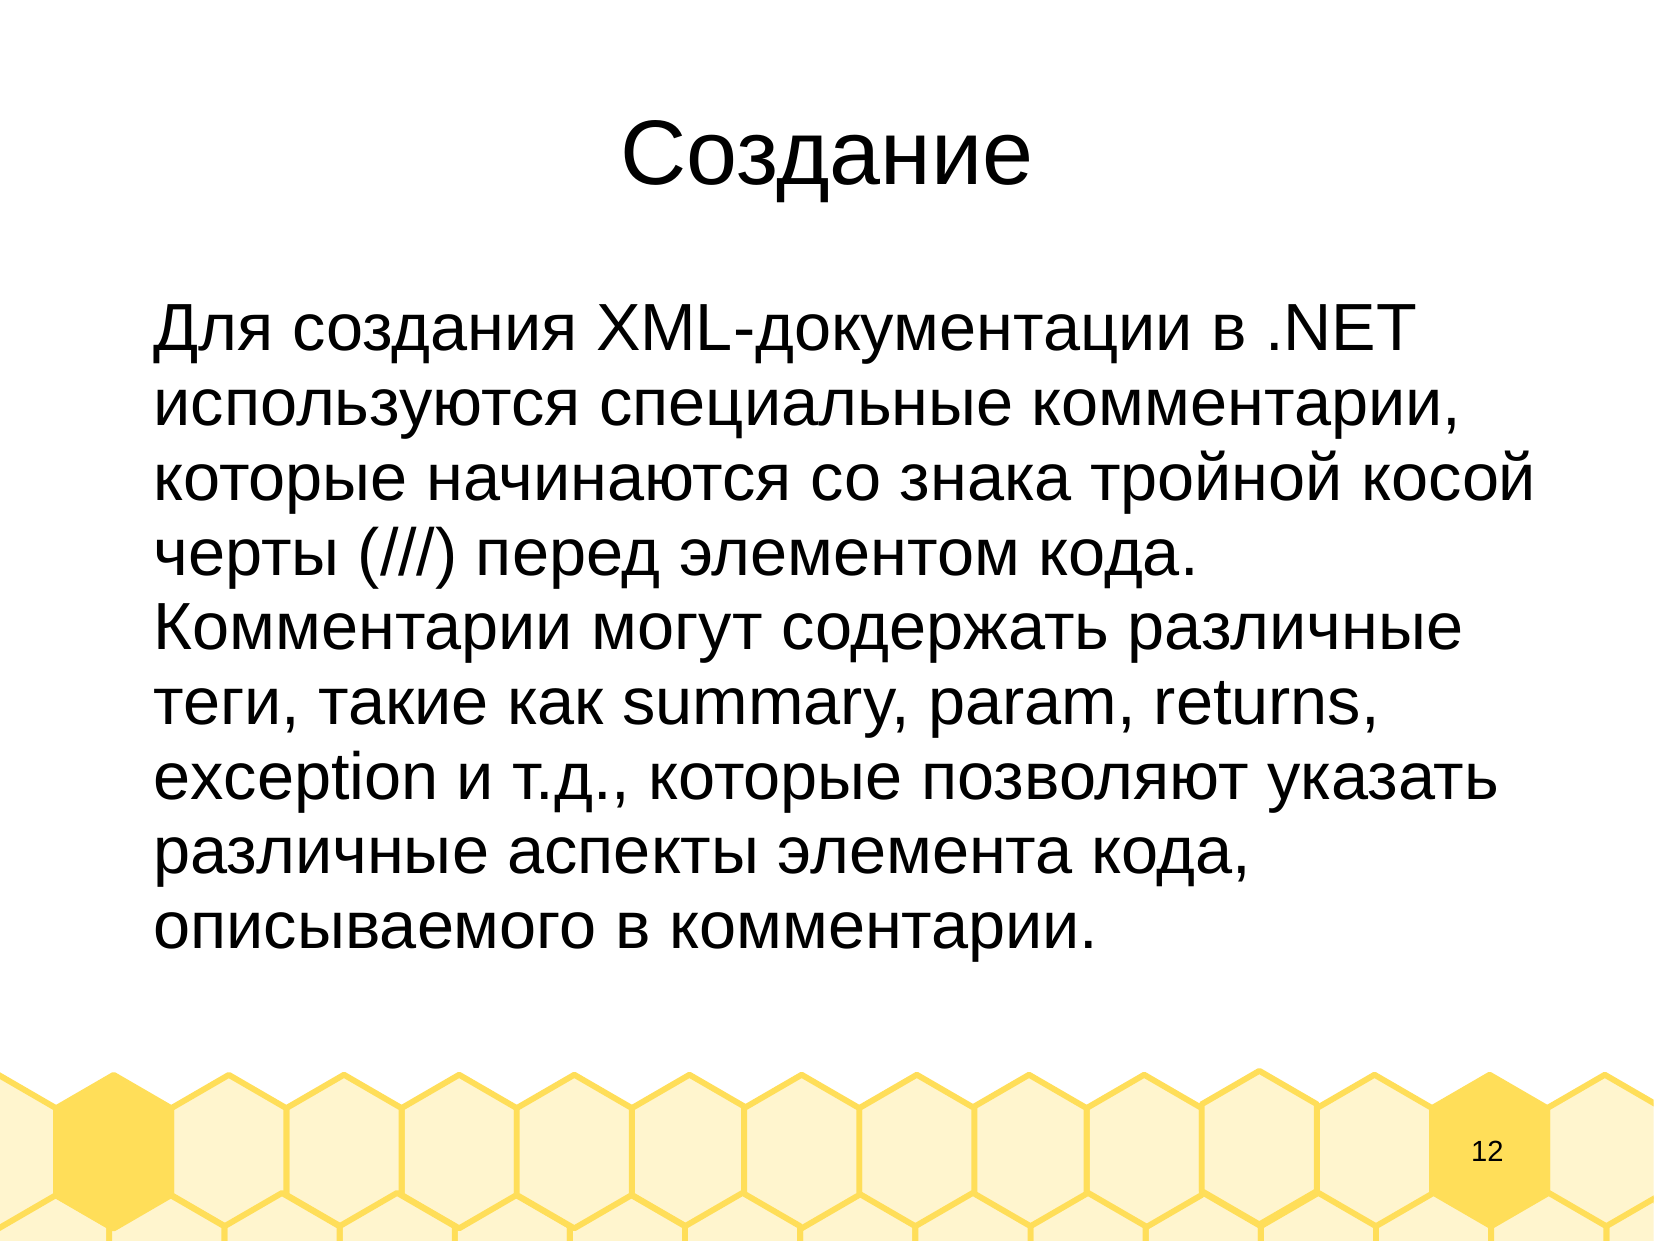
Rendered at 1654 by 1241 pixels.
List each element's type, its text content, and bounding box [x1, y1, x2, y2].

title Создание [82, 49, 1571, 257]
list Для создания XML-документации в .NET используются специальные комментарии, которые начинаются со знака тройной косой черты (///) перед элементом кода. Комментарии могут содержать различные теги, такие как summary, param, returns, exception и т.д., которые позволяют указать различные аспекты элемента кода, описываемого в комментарии. [82, 290, 1571, 1010]
